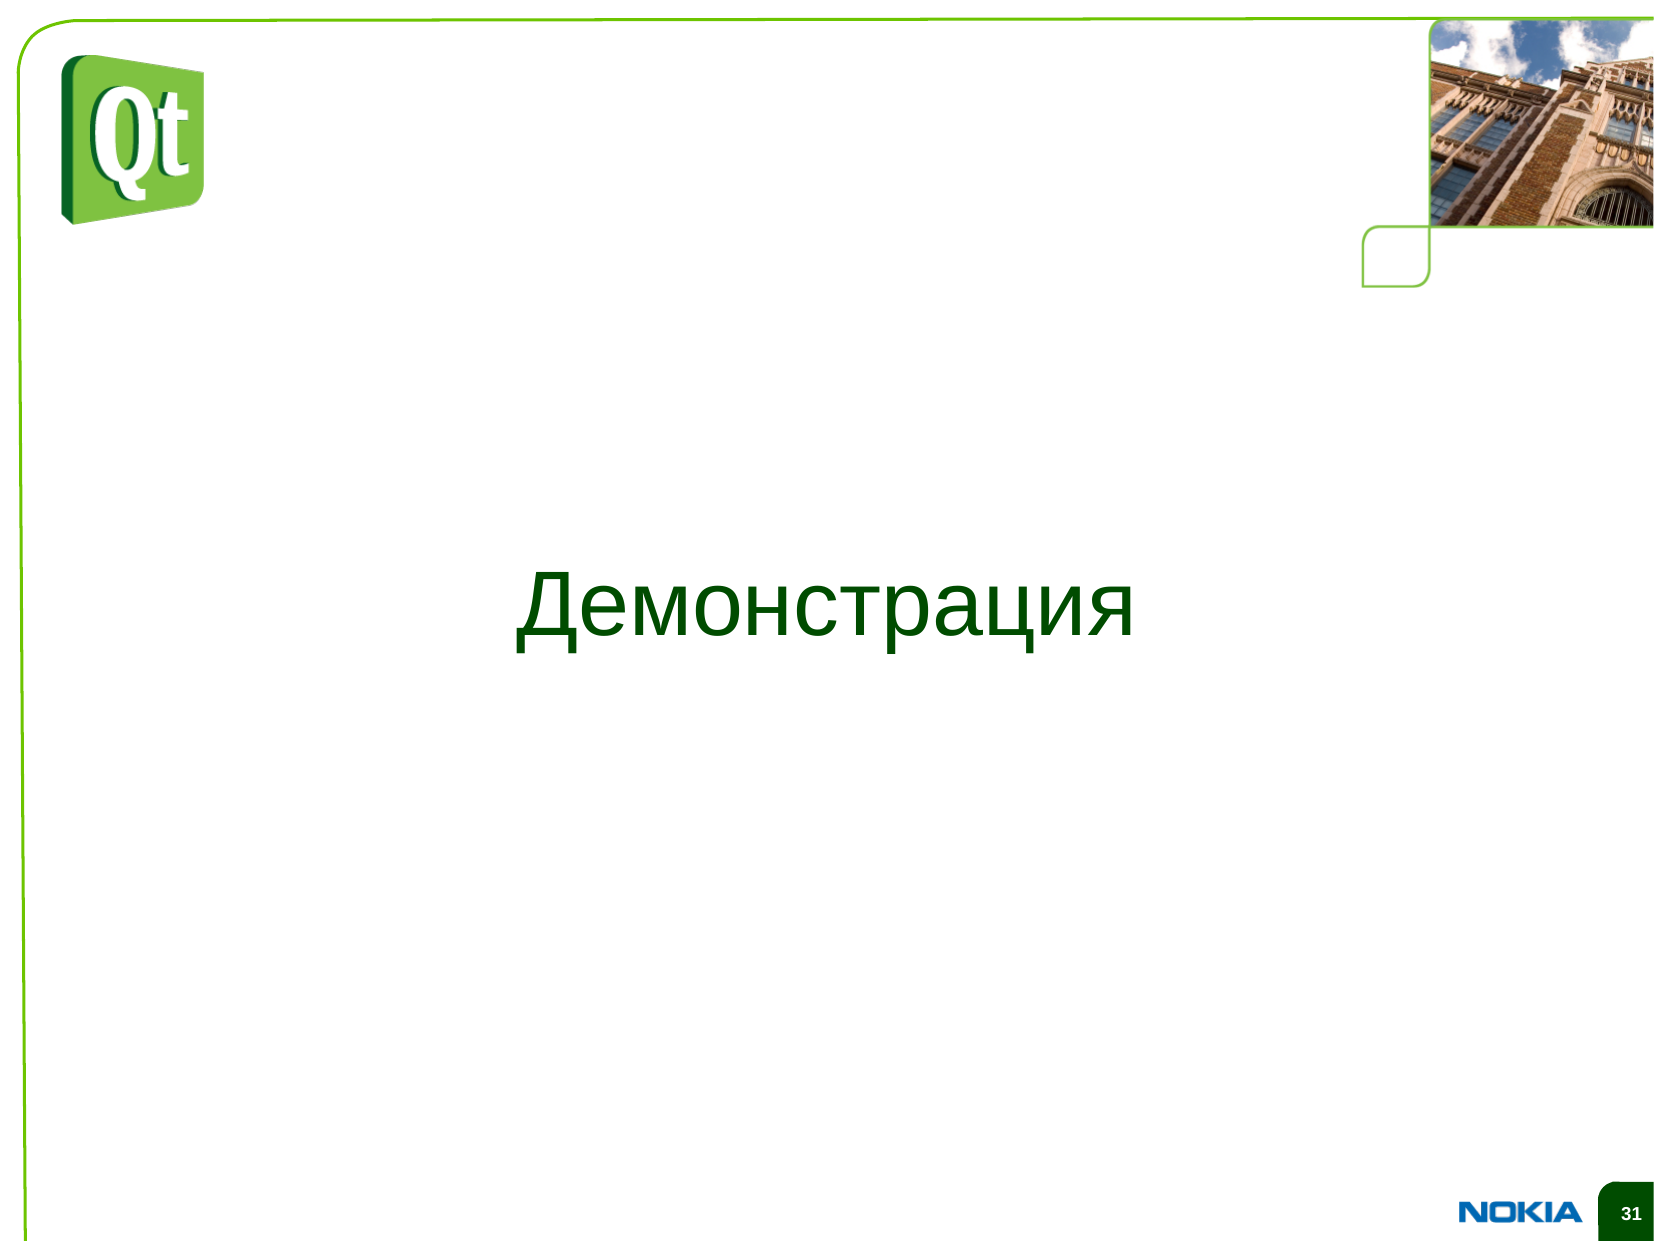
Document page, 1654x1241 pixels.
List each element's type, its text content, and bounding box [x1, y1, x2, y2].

picture [1338, 7, 1654, 308]
picture [61, 55, 204, 225]
title Демонстрация [82, 56, 1571, 1152]
picture [1459, 1201, 1583, 1223]
